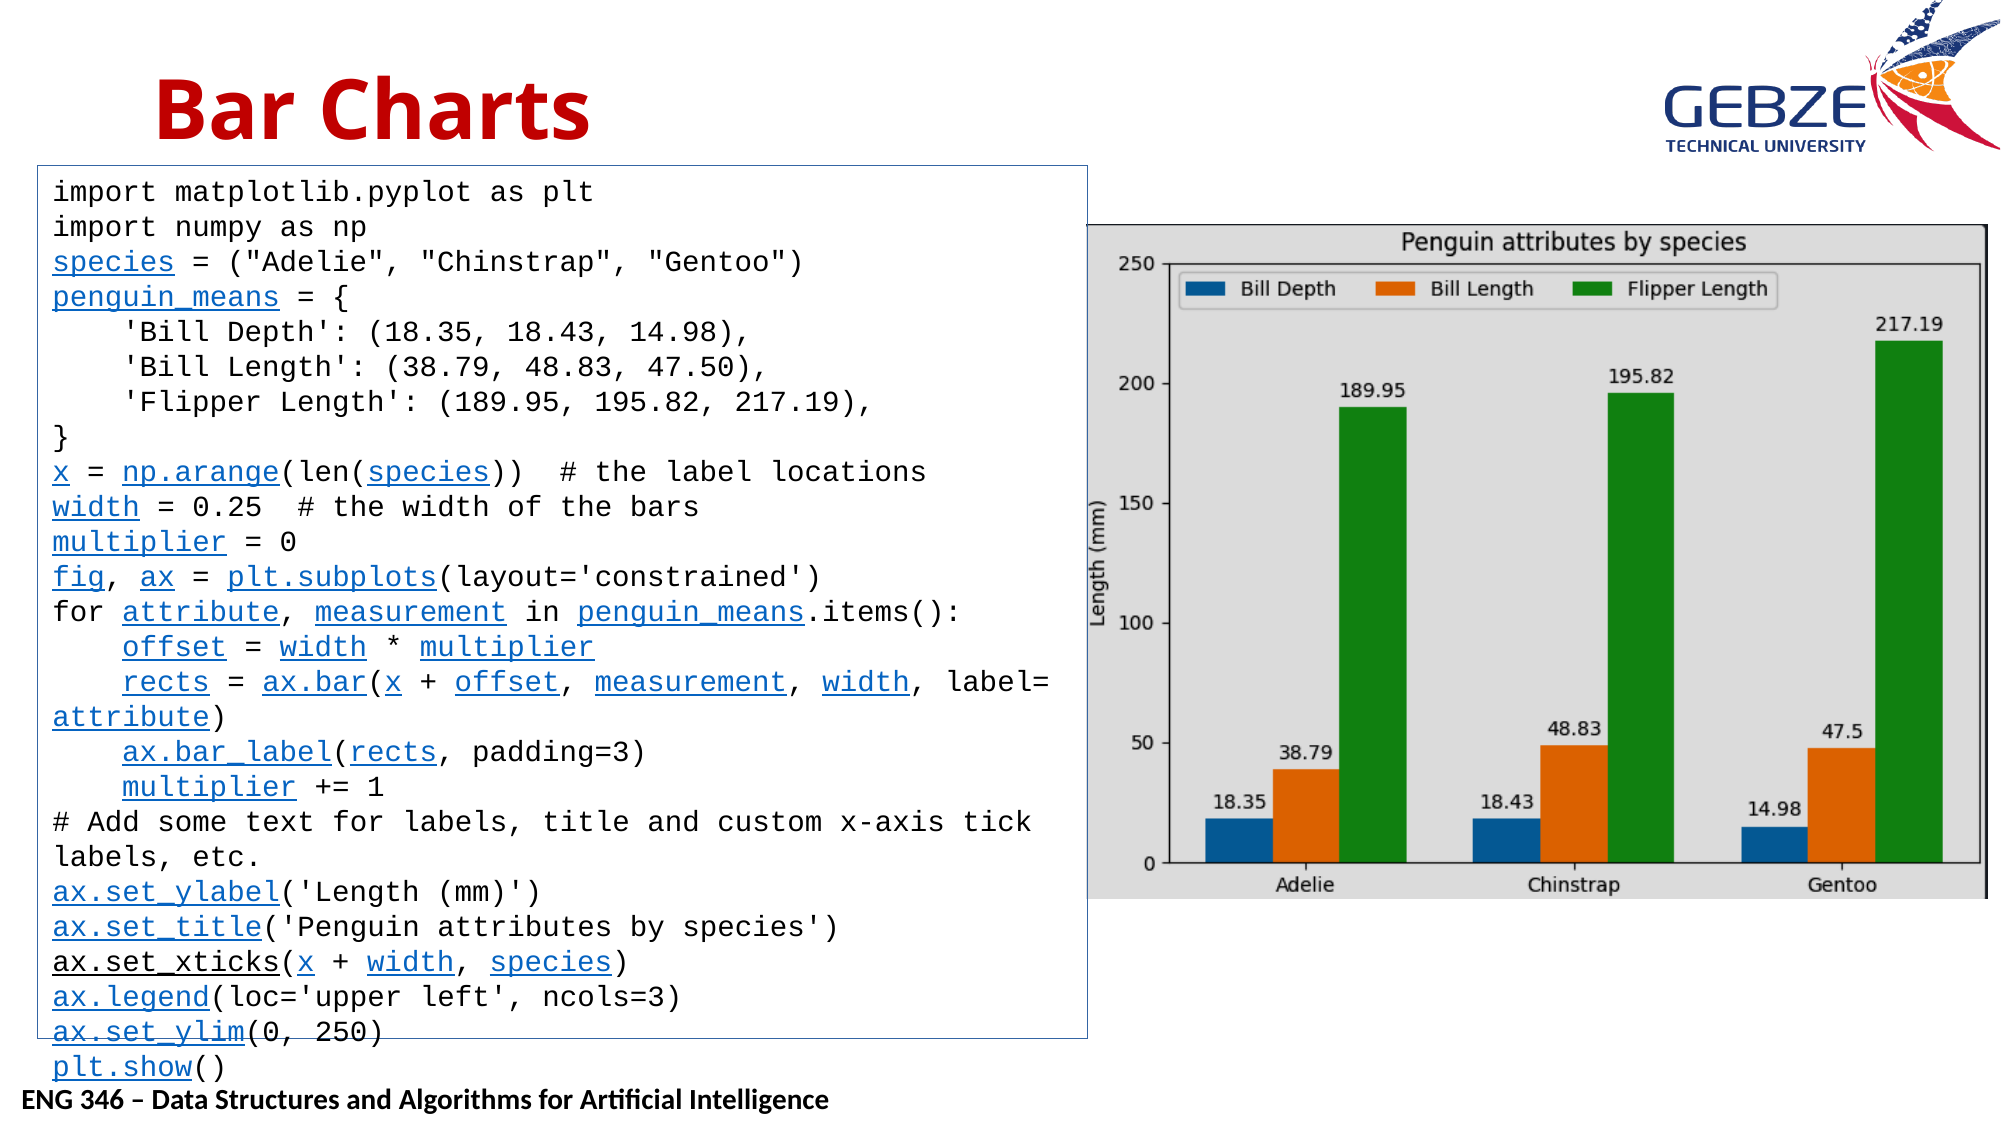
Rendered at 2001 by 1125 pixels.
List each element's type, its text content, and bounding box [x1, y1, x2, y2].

title Bar Charts [137, 59, 1863, 166]
text_box import matplotlib.pyplot as plt import numpy as np species = ("Adelie", "Chinstrap", "Gentoo") penguin_means = { 'Bill Depth': (18.35, 18.43, 14.98), 'Bill Length': (38.79, 48.83, 47.50), 'Flipper Length': (189.95, 195.82, 217.19), } x = np.arange(len(species)) # the label locations width = 0.25 # the width of the bars multiplier = 0 fig, ax = plt.subplots(layout='constrained') for attribute, measurement in penguin_means.items(): offset = width * multiplier rects = ax.bar(x + offset, measurement, width, label=attribute) ax.bar_label(rects, padding=3) multiplier += 1 # Add some text for labels, title and custom x-axis tick labels, etc. ax.set_ylabel('Length (mm)') ax.set_title('Penguin attributes by species') ax.set_xticks(x + width, species) ax.legend(loc='upper left', ncols=3) ax.set_ylim(0, 250) plt.show() [37, 165, 1088, 1039]
picture [1088, 224, 1988, 899]
picture [1665, 0, 2001, 152]
